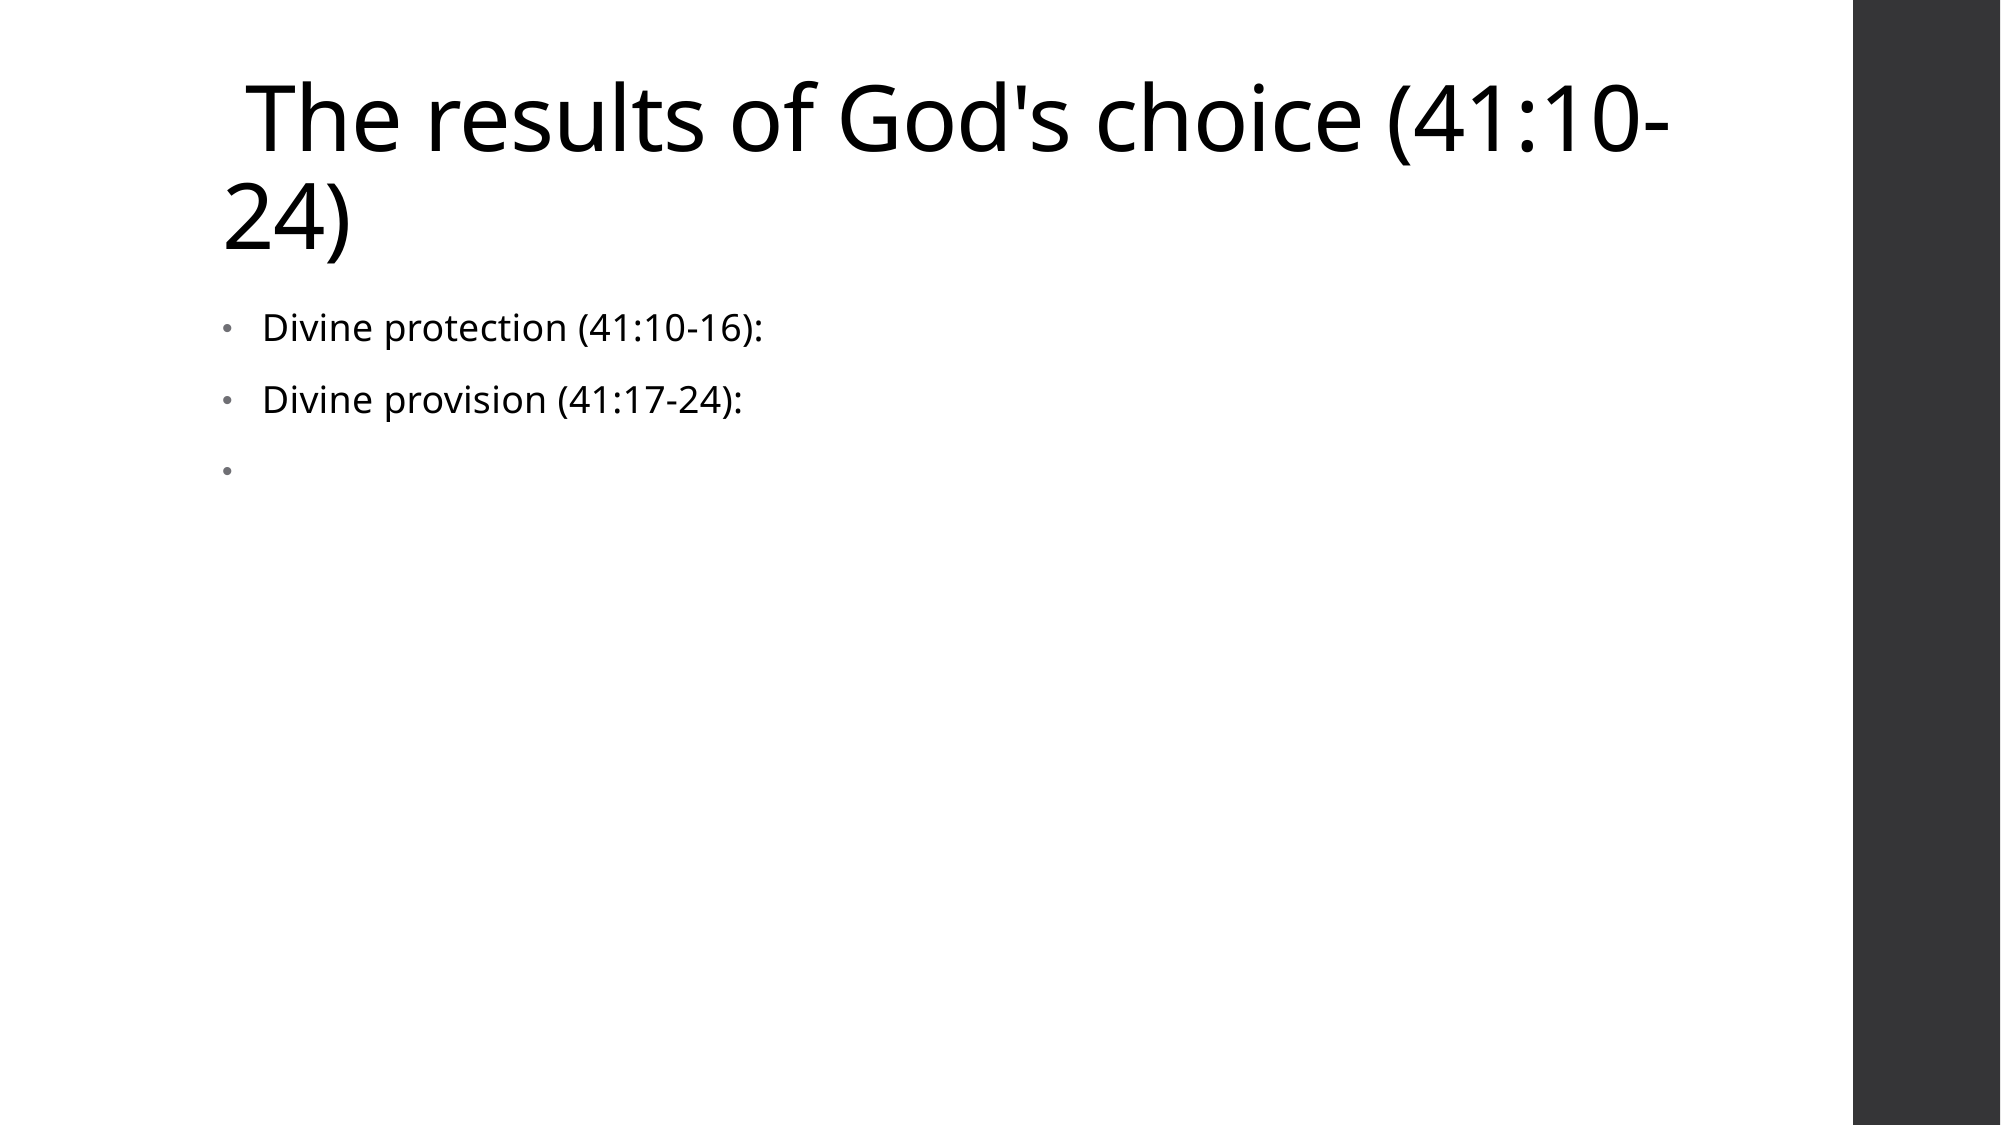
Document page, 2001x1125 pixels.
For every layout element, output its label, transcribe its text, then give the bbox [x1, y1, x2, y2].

list Divine protection (41:10-16): Divine provision (41:17-24): [206, 299, 1617, 1014]
title The results of God's choice (41:10-24) [206, 60, 1797, 278]
